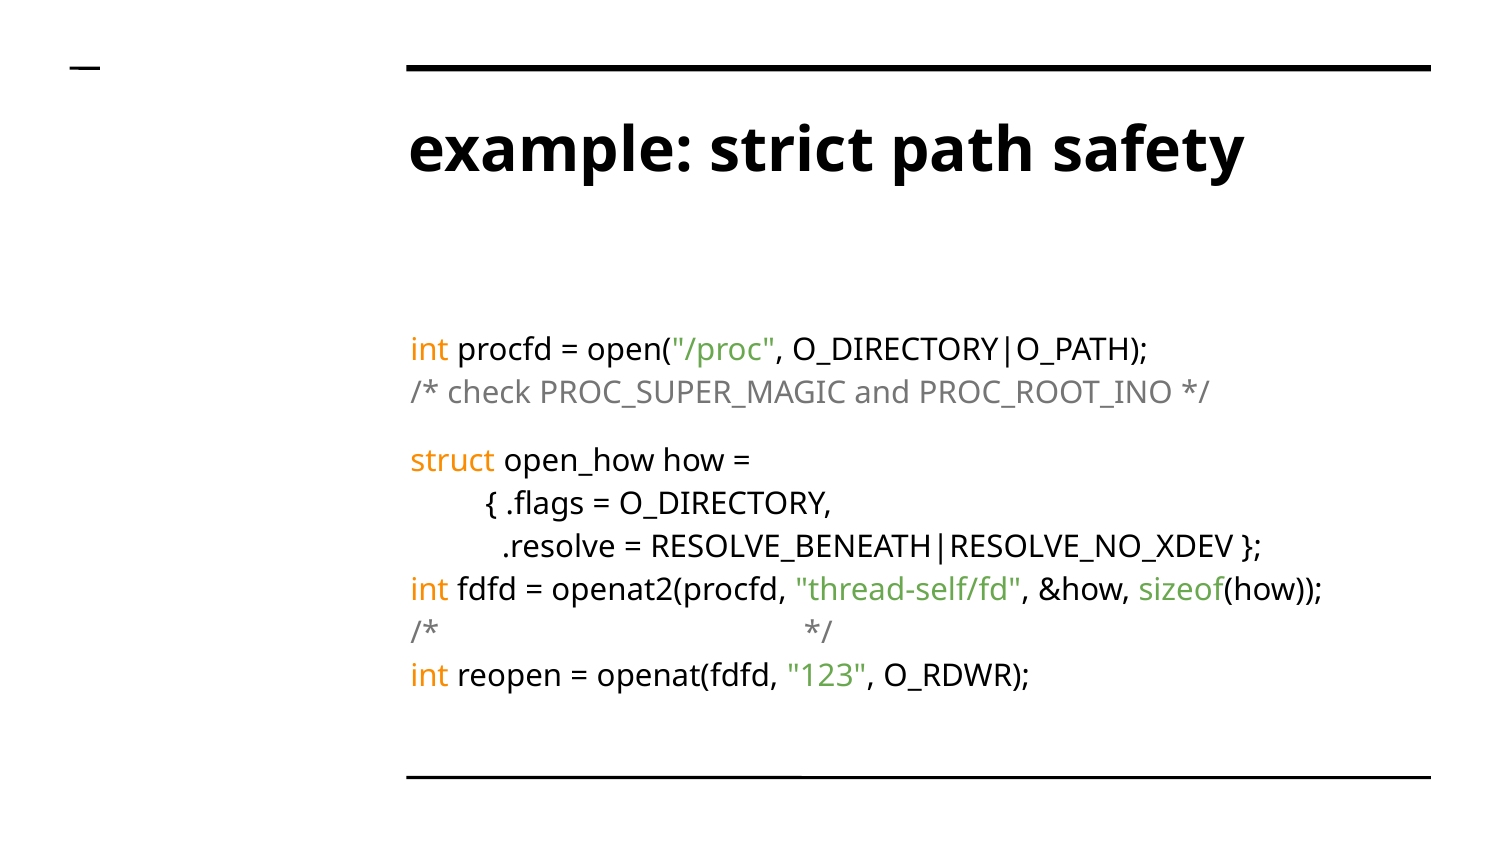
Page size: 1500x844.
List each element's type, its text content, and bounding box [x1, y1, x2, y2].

title example: strict path safety [393, 94, 1431, 199]
list int procfd = open("/proc", O_DIRECTORY|O_PATH); /* check PROC_SUPER_MAGIC and PROC_ROOT_INO */ struct open_how how = { .flags = O_DIRECTORY, .resolve = RESOLVE_BENEATH|RESOLVE_NO_XDEV }; int fdfd = openat2(procfd, "thread-self/fd", &how, sizeof(how)); /* validate no overmounts */ int reopen = openat(fdfd, "123", O_RDWR); [395, 261, 1433, 755]
